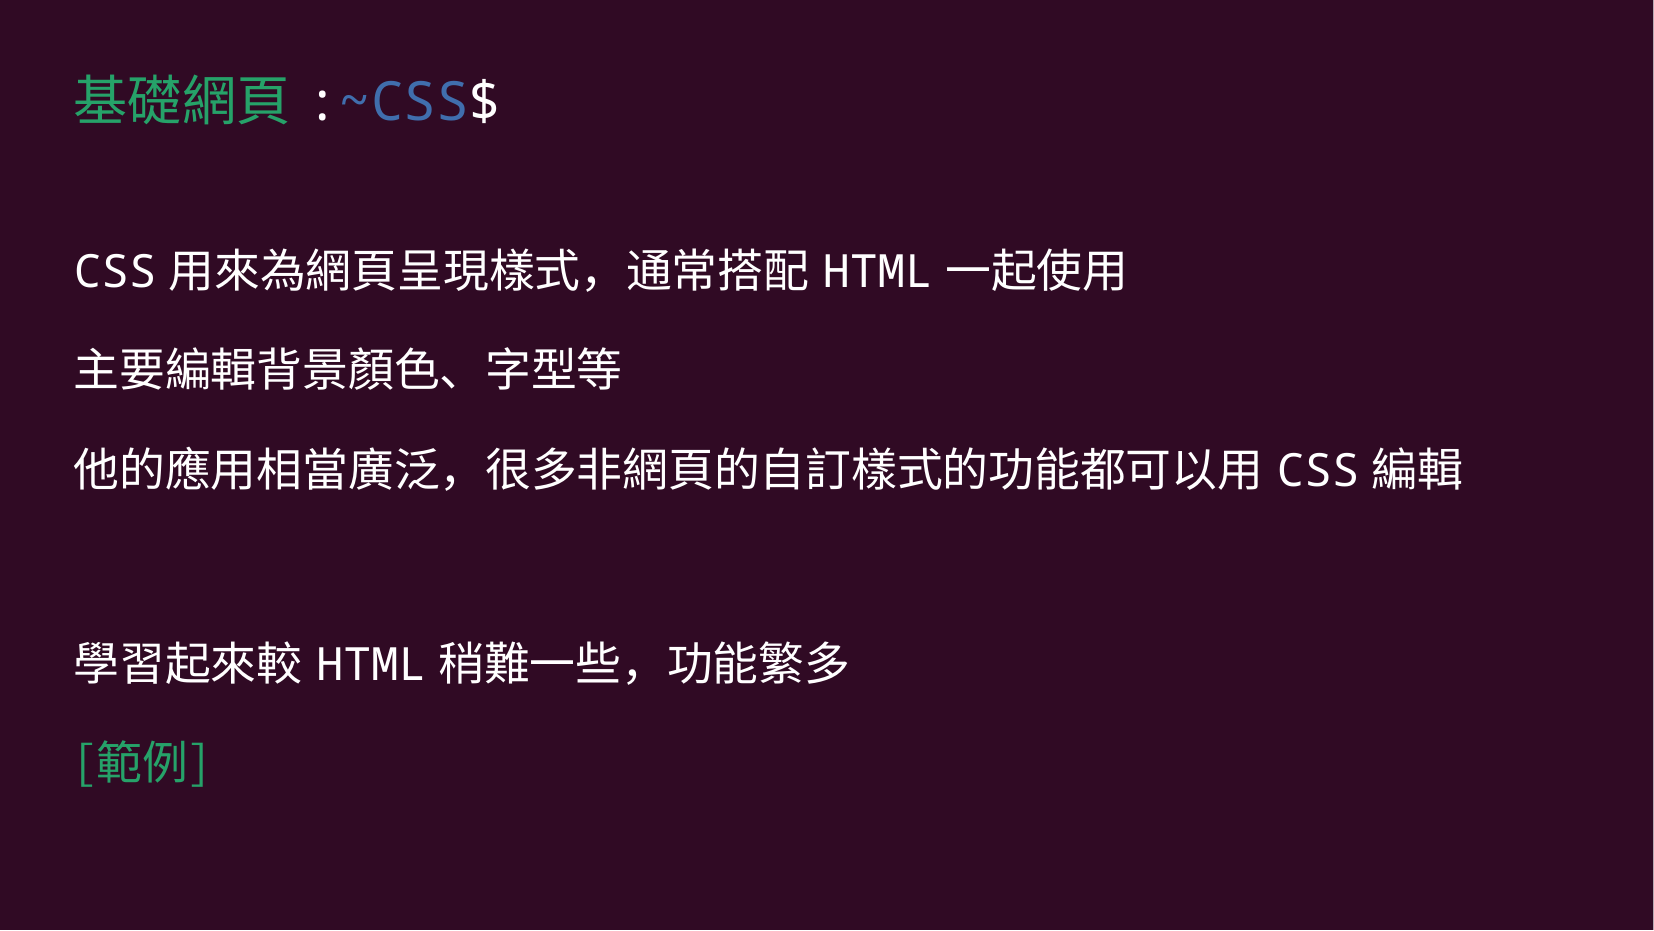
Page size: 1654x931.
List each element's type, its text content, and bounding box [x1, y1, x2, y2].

text_box CSS用來為網頁呈現樣式，通常搭配HTML一起使用 主要編輯背景顏色、字型等 他的應用相當廣泛，很多非網頁的自訂樣式的功能都可以用CSS編輯 學習起來較HTML稍難一些，功能繁多 [範例] [59, 193, 1613, 727]
text_box 基礎網頁:~CSS$ [59, 55, 1201, 139]
